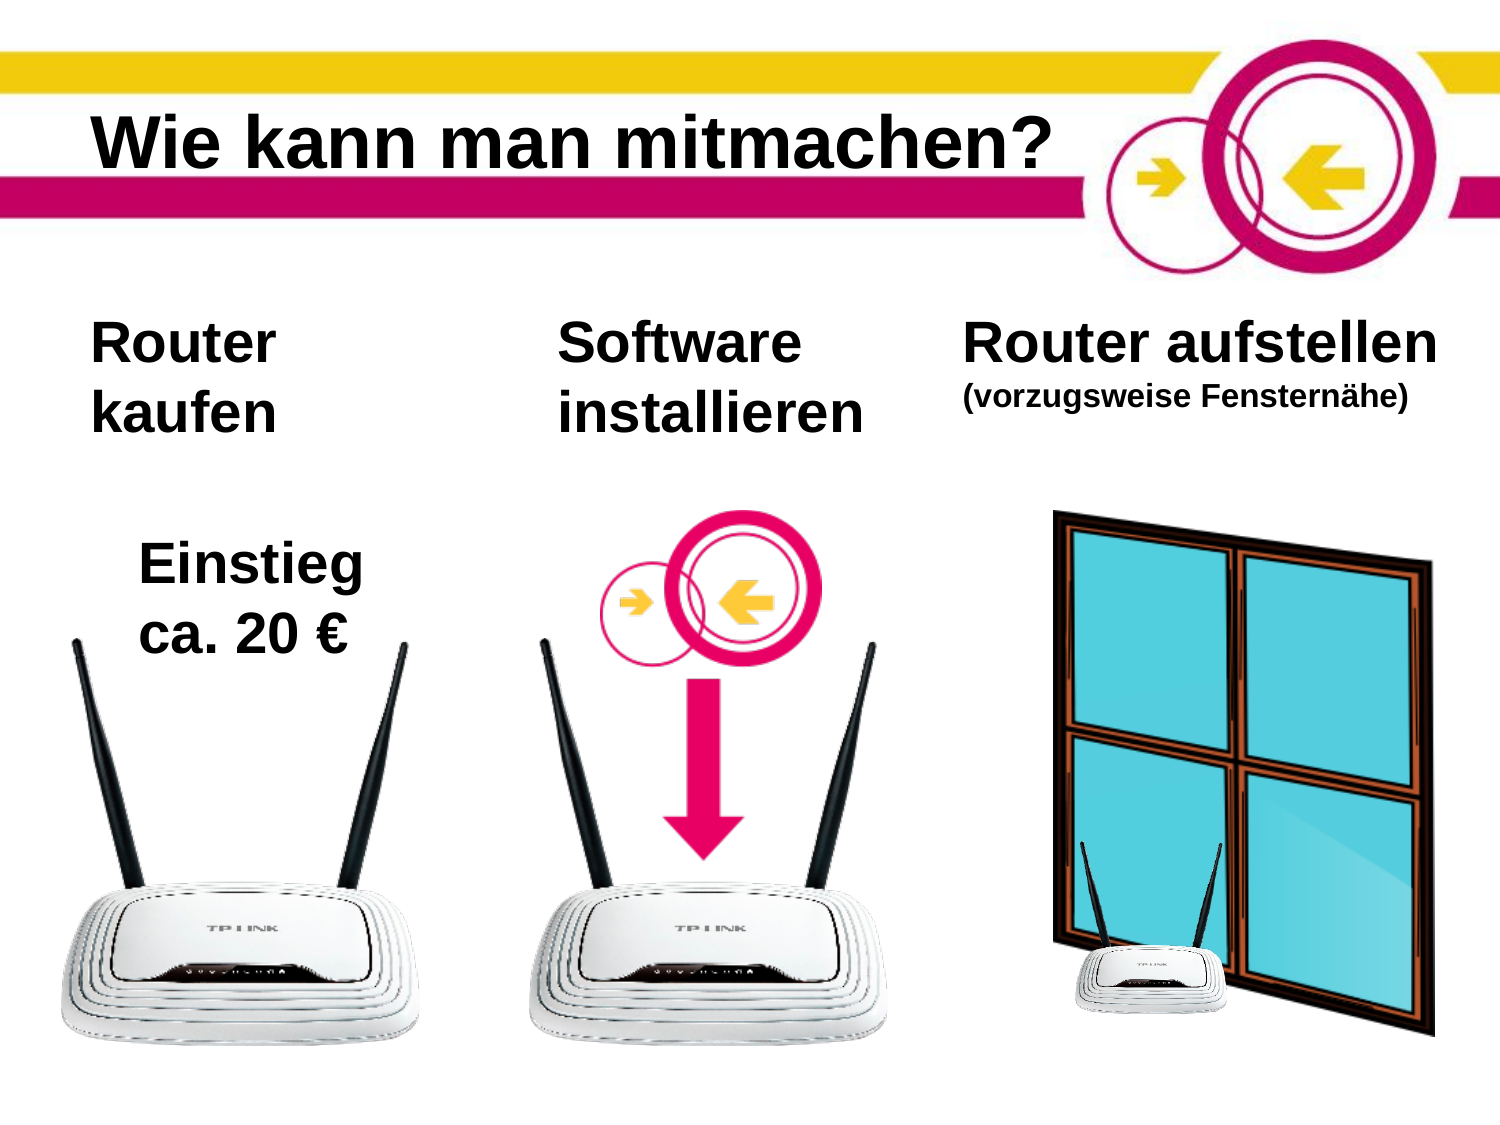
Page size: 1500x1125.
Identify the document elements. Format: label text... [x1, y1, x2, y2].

picture [61, 638, 420, 1046]
text_box Router kaufen [75, 289, 383, 498]
text_box Router aufstellen (vorzugsweise Fensternähe) [947, 289, 1463, 498]
text_box Software installieren [542, 289, 898, 498]
text_box Einstieg ca. 20 € [123, 509, 431, 718]
text_box Wie kann man mitmachen? [75, 11, 1425, 200]
picture [1053, 510, 1435, 1037]
picture [529, 510, 888, 1046]
